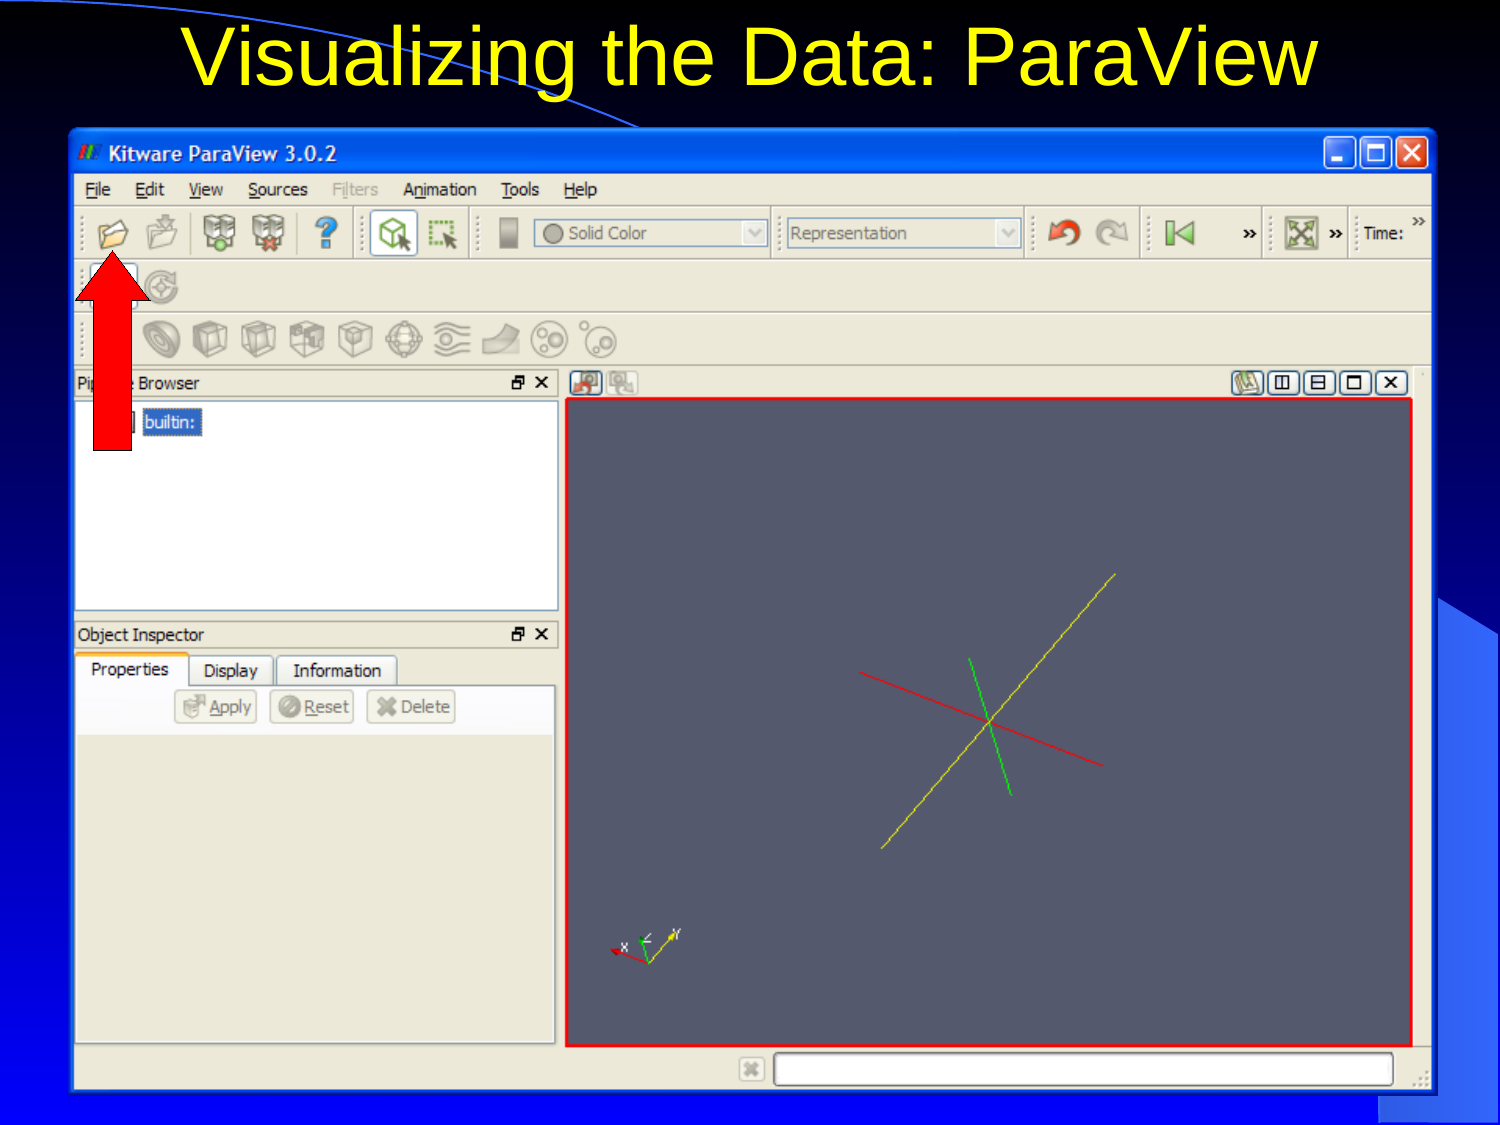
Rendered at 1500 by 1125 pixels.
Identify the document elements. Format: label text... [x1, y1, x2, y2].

picture [68, 127, 1438, 1097]
title Visualizing the Data: ParaView [112, 5, 1388, 114]
text_box [75, 250, 151, 451]
